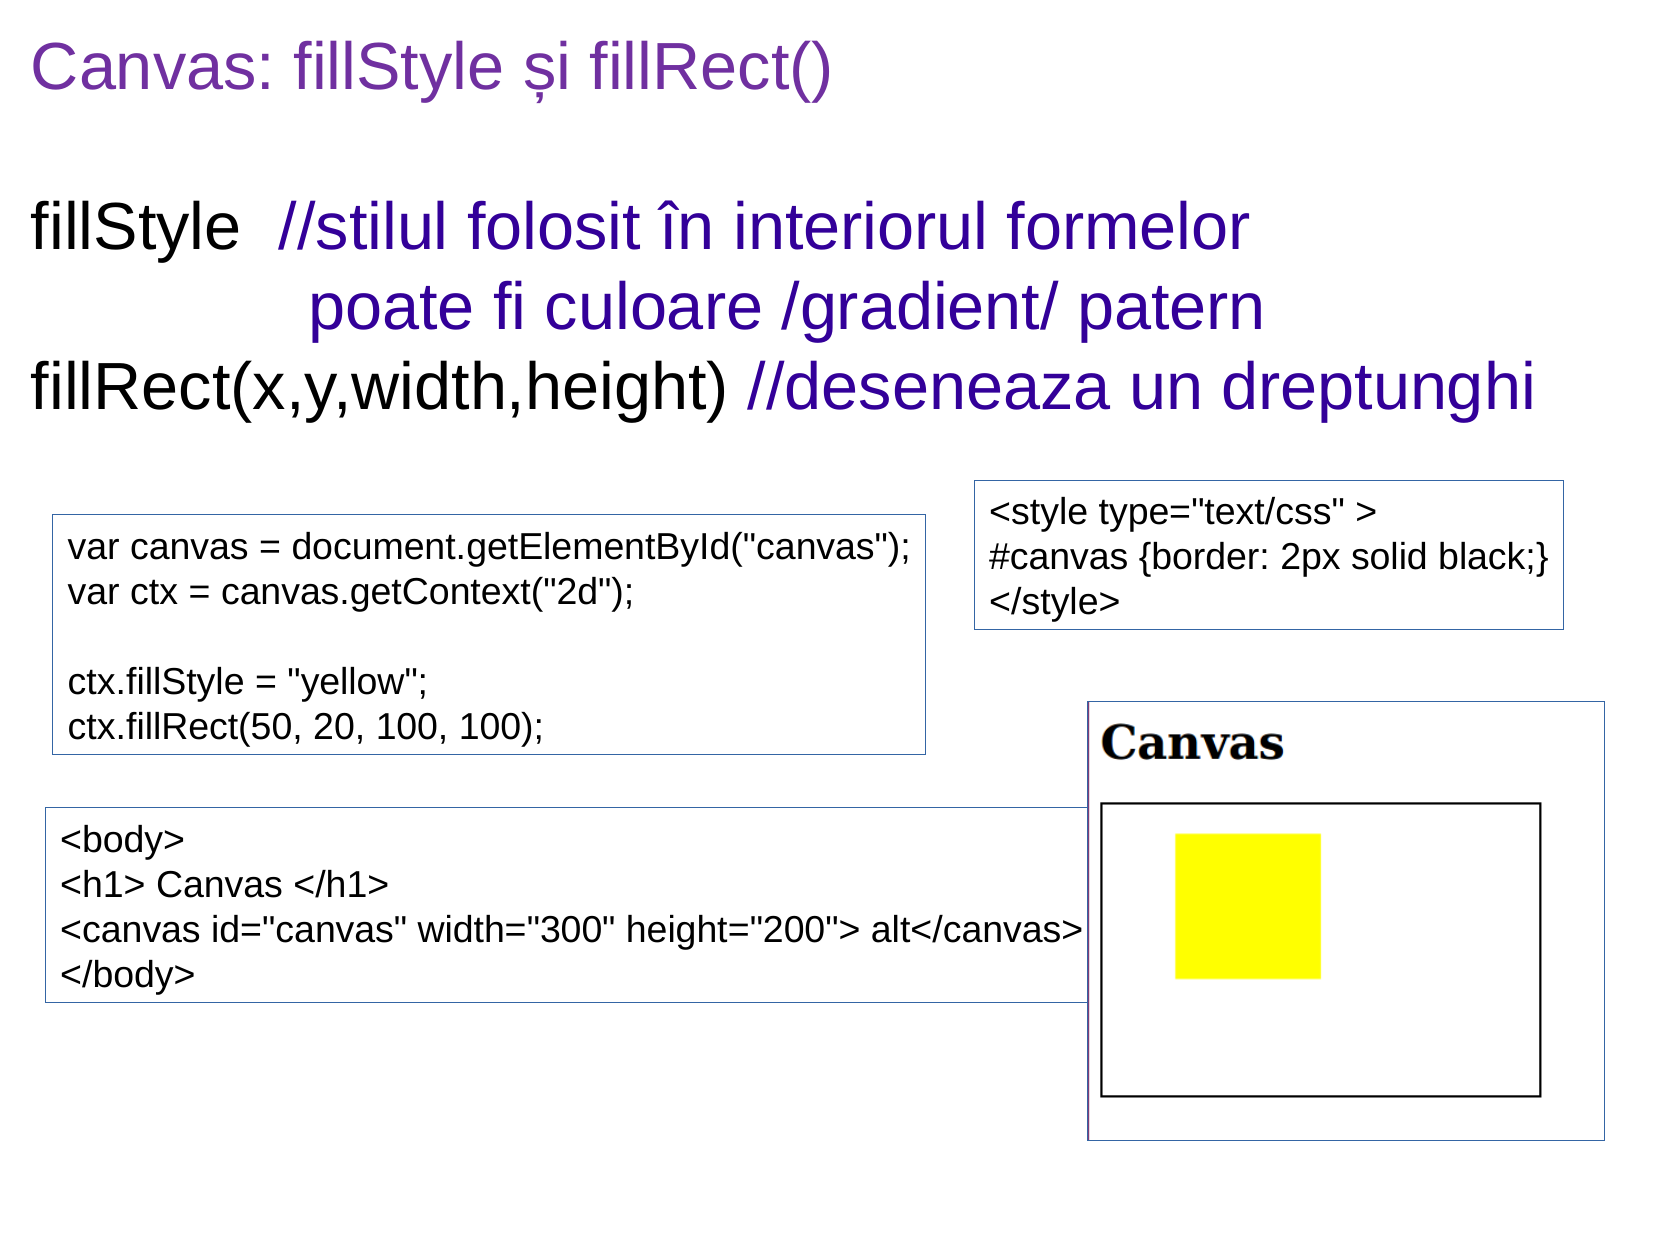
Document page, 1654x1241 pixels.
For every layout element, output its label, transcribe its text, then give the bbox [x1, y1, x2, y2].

text_box <body> <h1> Canvas </h1> <canvas id="canvas" width="300" height="200"> alt</canvas> </body> [45, 807, 1087, 1003]
text_box Canvas: fillStyle și fillRect() fillStyle //stilul folosit în interiorul formelor poate fi culoare /gradient/ patern fillRect(x,y,width,height) //deseneaza un dreptunghi [16, 15, 1640, 1070]
text_box var canvas = document.getElementById("canvas"); var ctx = canvas.getContext("2d"); ctx.fillStyle = "yellow"; ctx.fillRect(50, 20, 100, 100); [52, 514, 926, 755]
text_box <style type="text/css" > #canvas {border: 2px solid black;} </style> [974, 480, 1564, 630]
picture [1087, 701, 1605, 1141]
